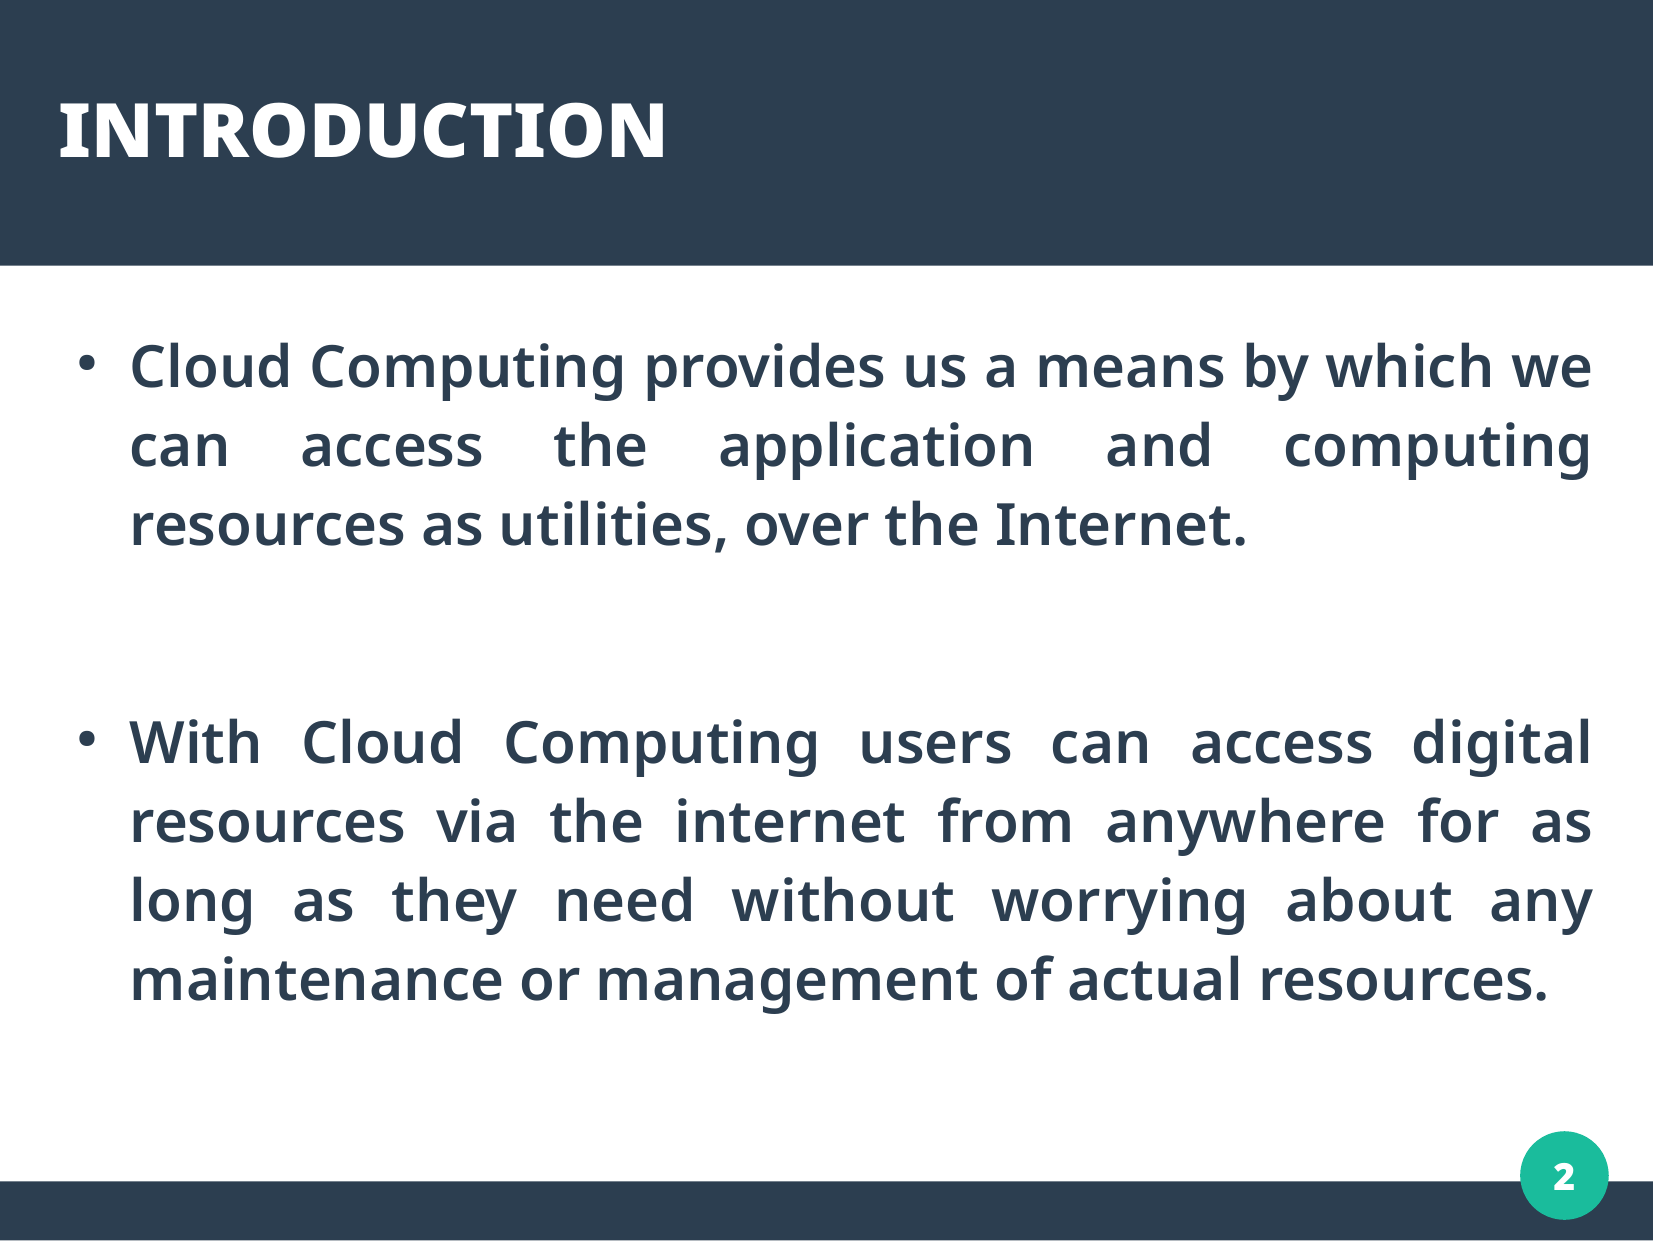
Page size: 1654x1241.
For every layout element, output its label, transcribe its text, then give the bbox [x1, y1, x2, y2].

list Cloud Computing provides us a means by which we can access the application and computing resources as utilities, over the Internet. With Cloud Computing users can access digital resources via the internet from anywhere for as long as they need without worrying about any maintenance or management of actual resources. [58, 324, 1594, 1152]
title INTRODUCTION [58, 49, 1594, 207]
